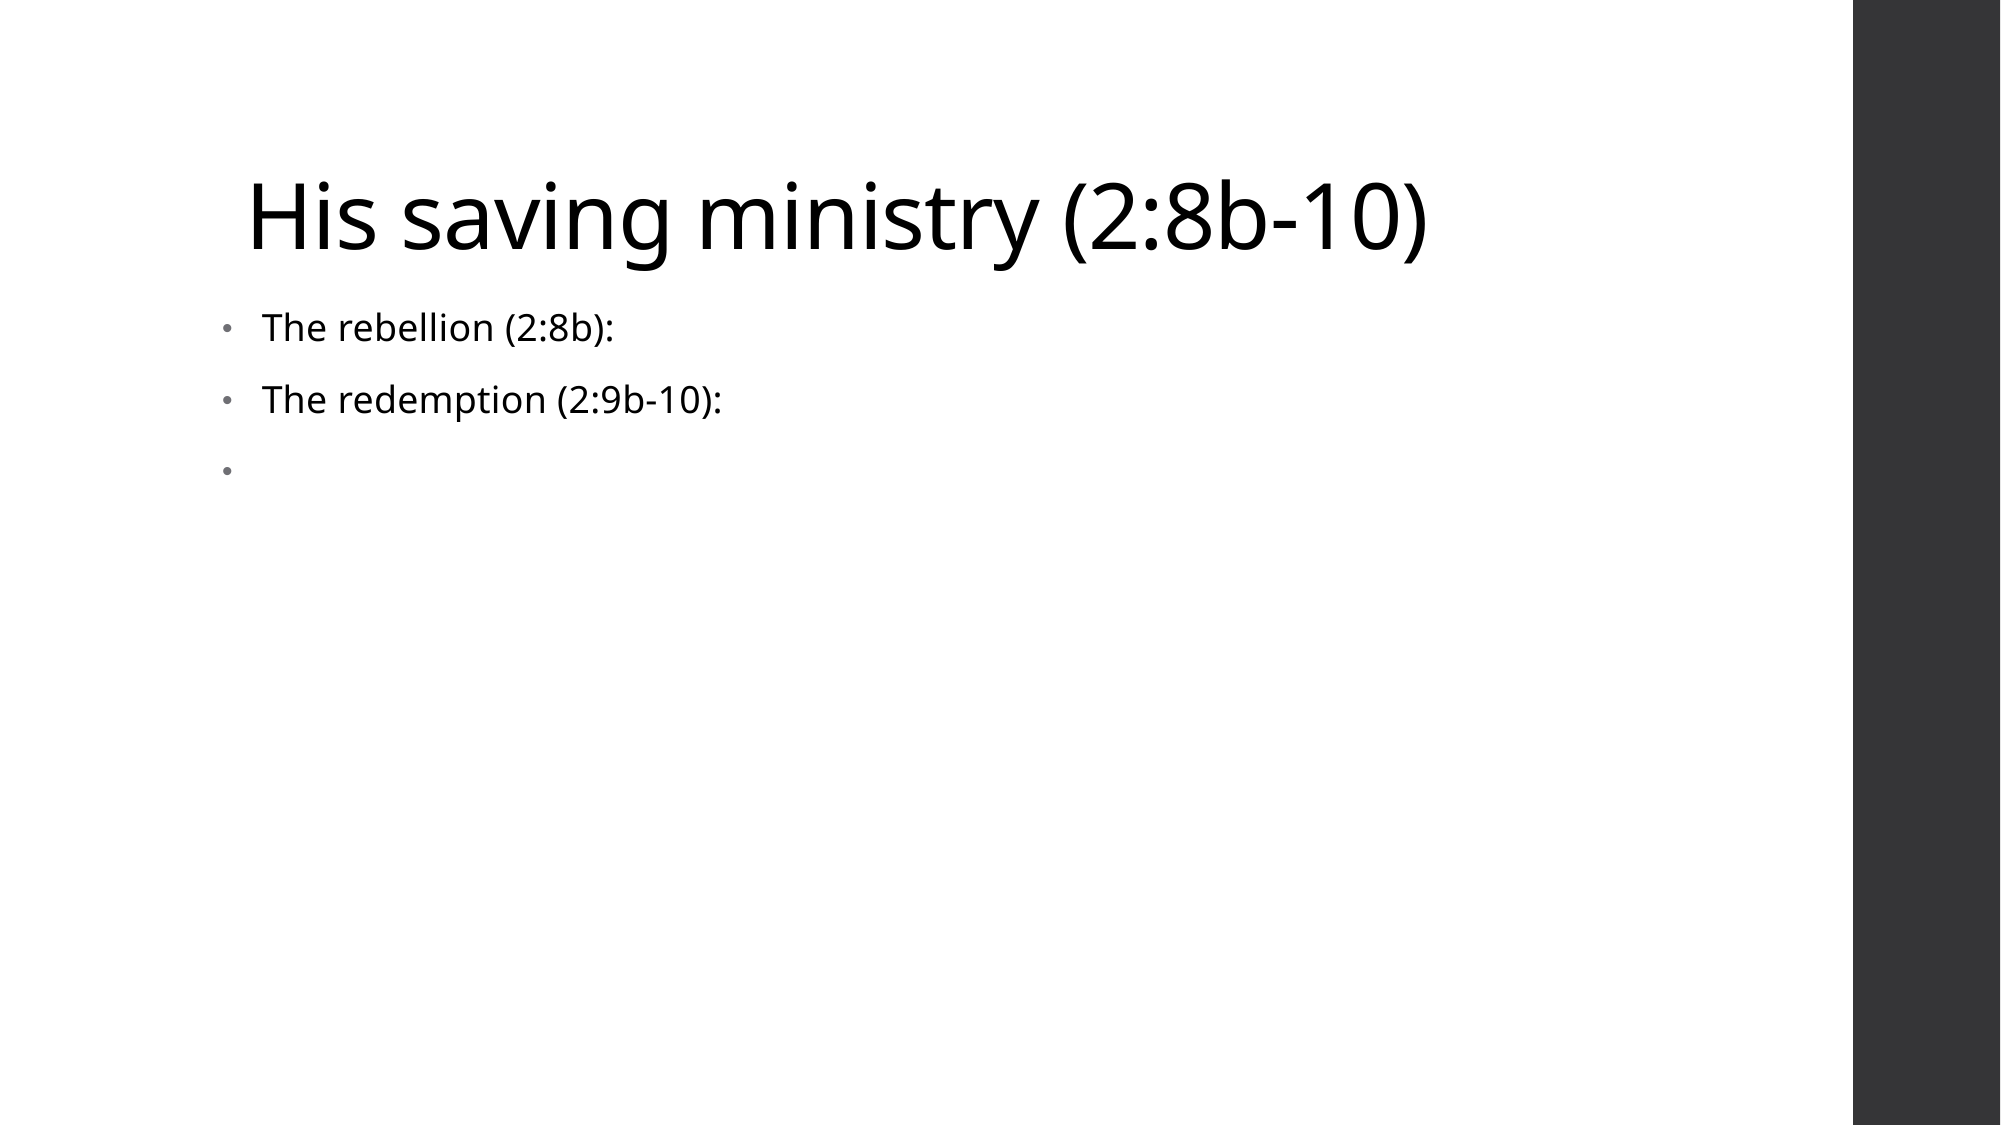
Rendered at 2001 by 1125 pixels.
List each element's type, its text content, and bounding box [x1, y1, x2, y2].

list The rebellion (2:8b): The redemption (2:9b-10): [206, 299, 1617, 1014]
title His saving ministry (2:8b-10) [206, 60, 1797, 278]
